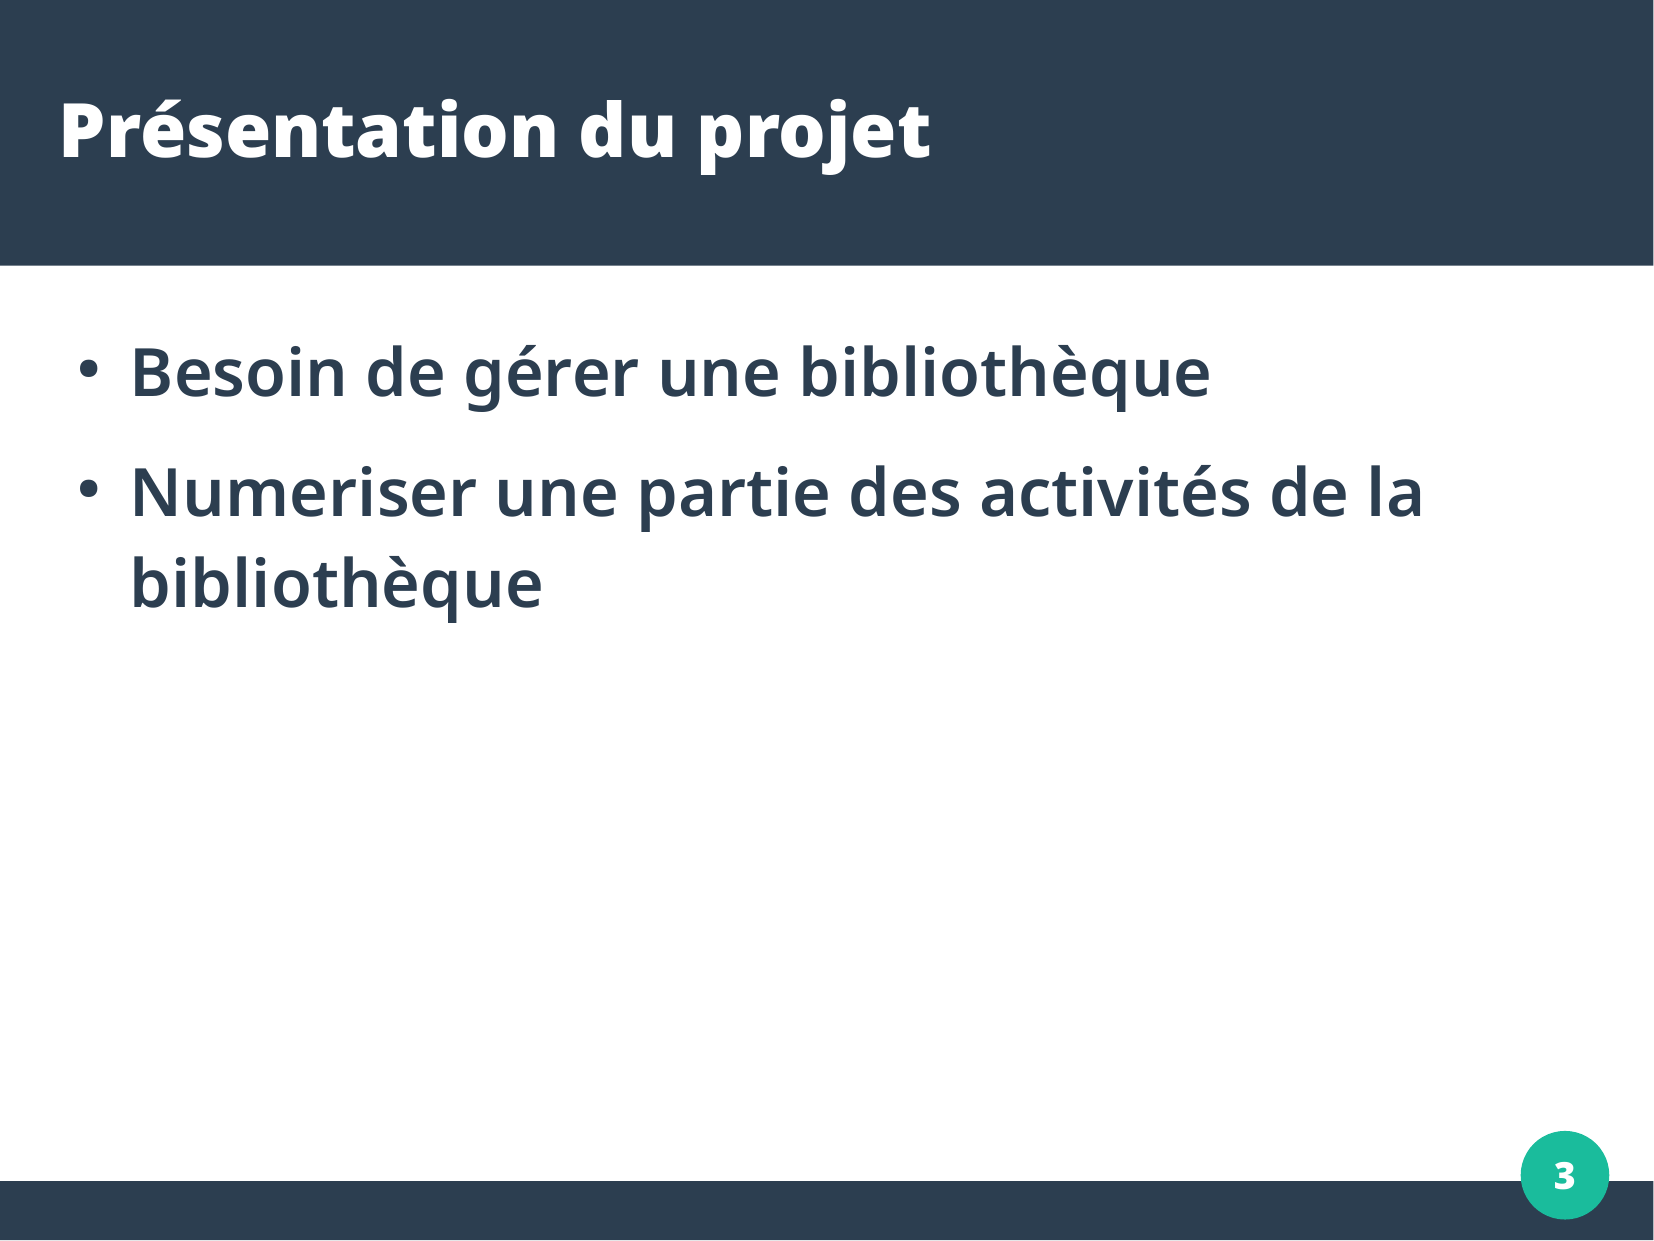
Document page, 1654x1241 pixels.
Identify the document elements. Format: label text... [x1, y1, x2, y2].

title Présentation du projet [59, 49, 1595, 207]
list Besoin de gérer une bibliothèque Numeriser une partie des activités de la bibliothèque [59, 324, 1595, 1152]
